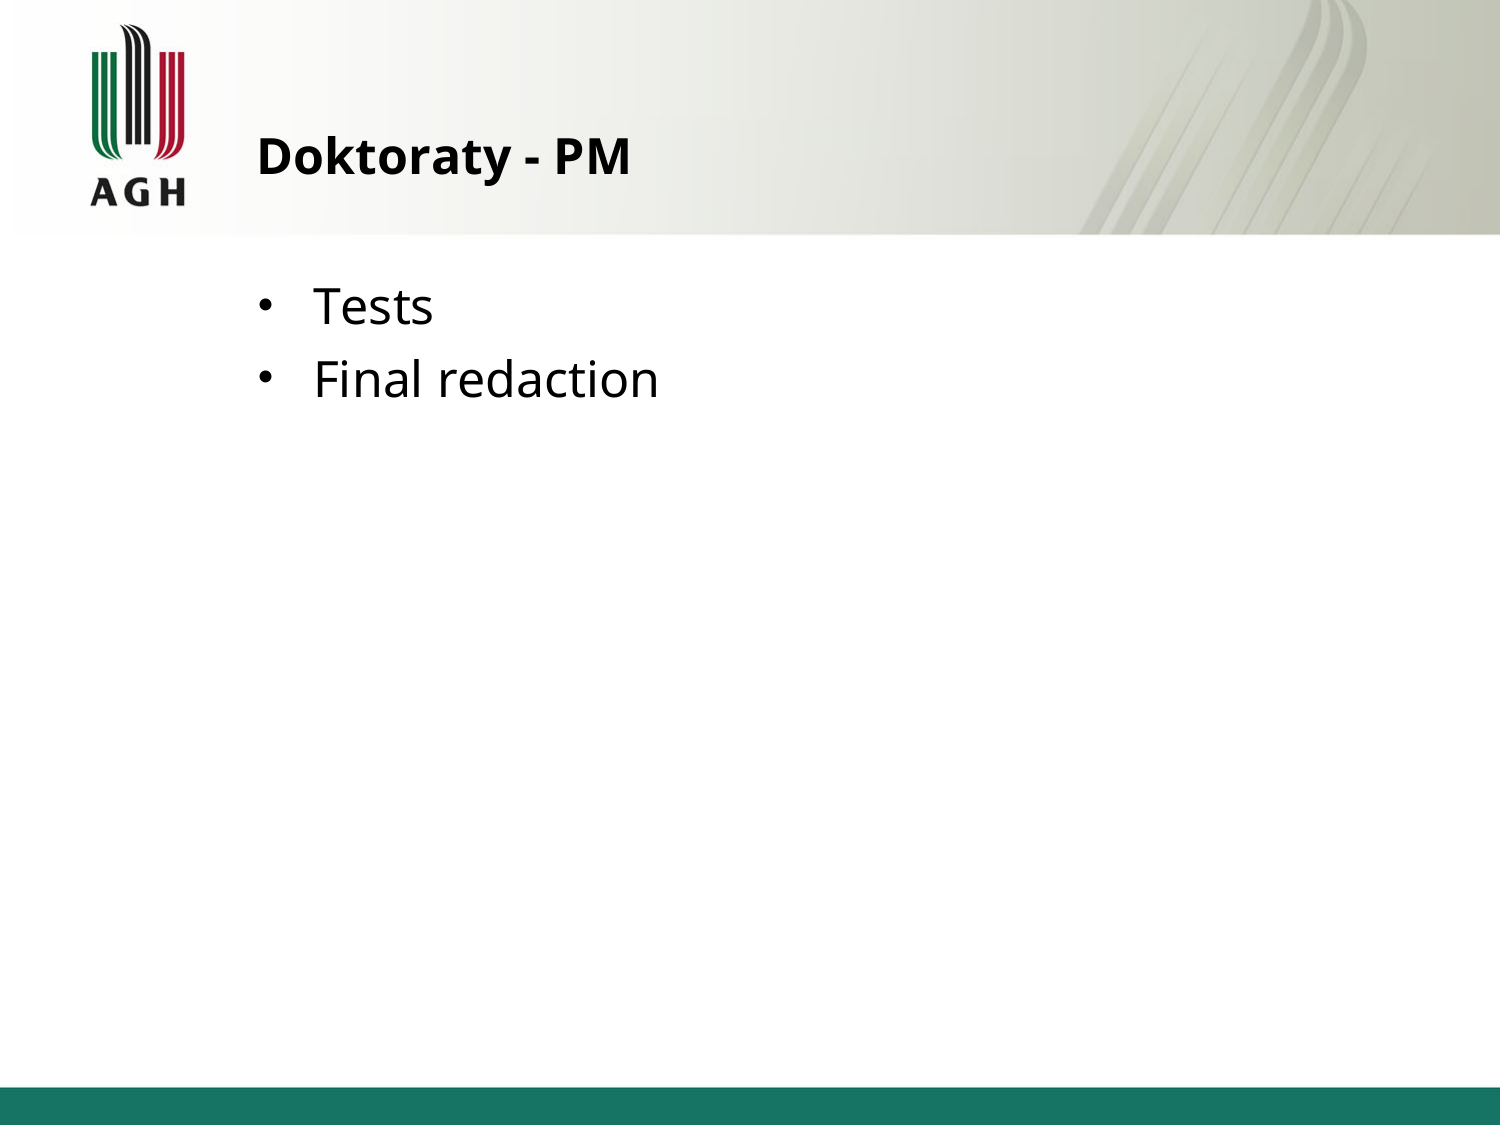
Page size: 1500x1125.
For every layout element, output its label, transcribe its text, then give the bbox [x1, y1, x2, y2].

title Doktoraty - PM [242, 77, 1423, 231]
picture [0, 0, 1500, 1125]
list Tests Final redaction [242, 267, 1423, 1026]
